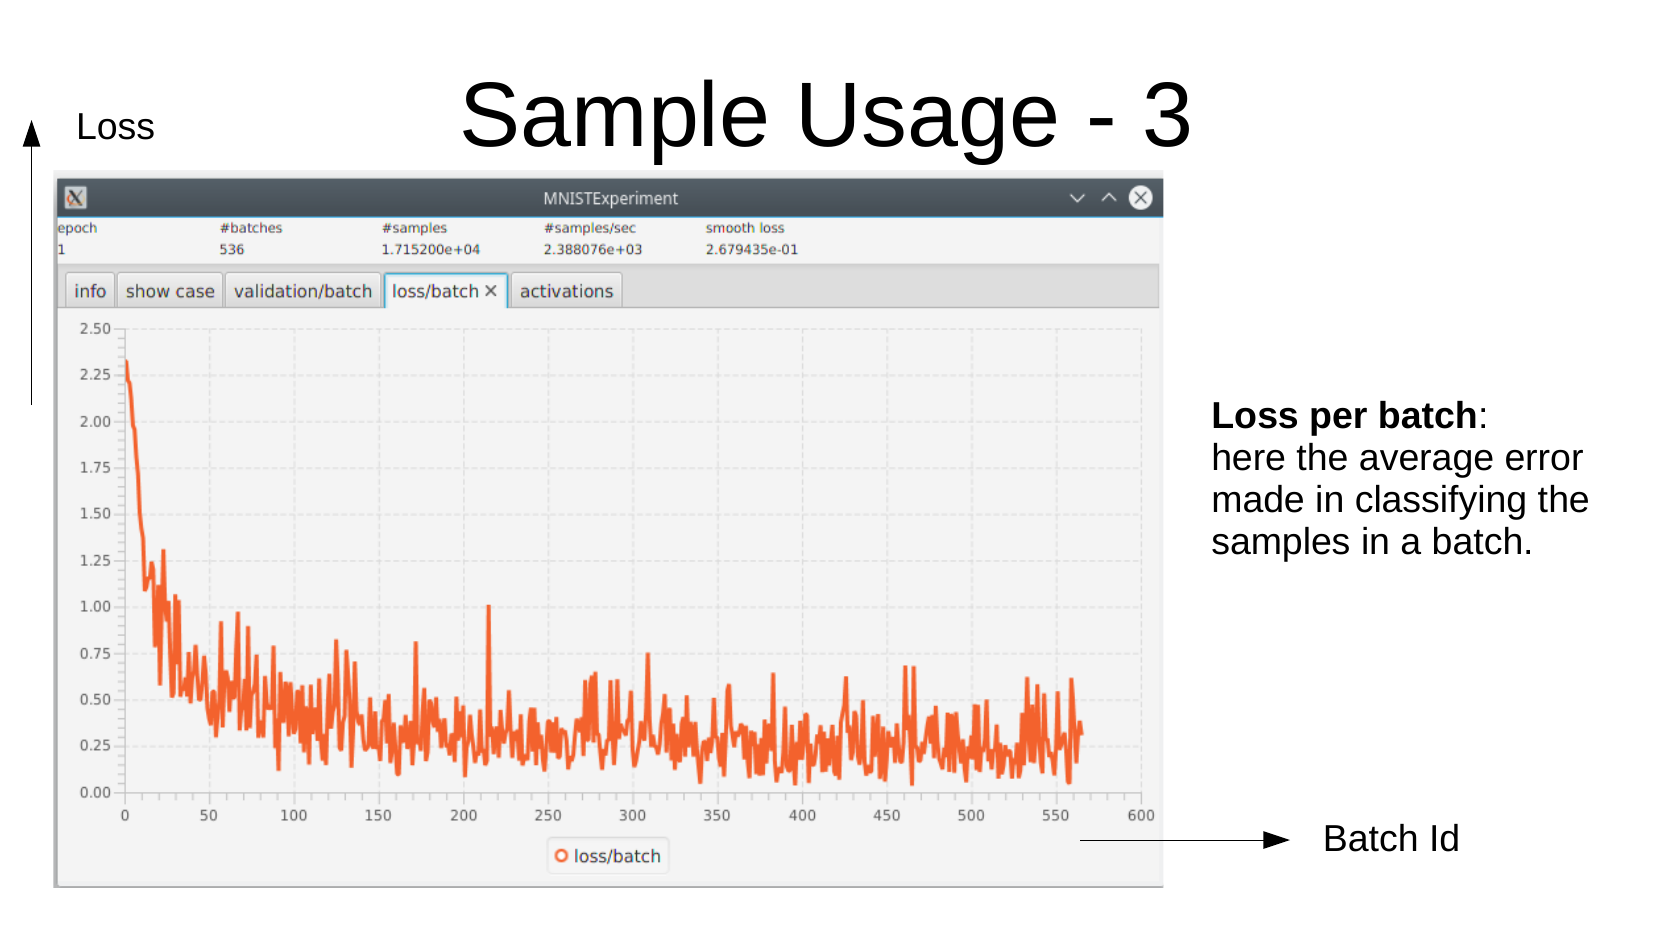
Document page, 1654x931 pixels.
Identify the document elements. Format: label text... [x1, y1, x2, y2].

text_box Batch Id [1308, 810, 1476, 868]
text_box Loss per batch: here the average error made in classifying the samples in a batch. [1196, 386, 1616, 570]
title Sample Usage - 3 [82, 37, 1571, 193]
picture [53, 170, 1164, 888]
text_box Loss [61, 98, 171, 156]
